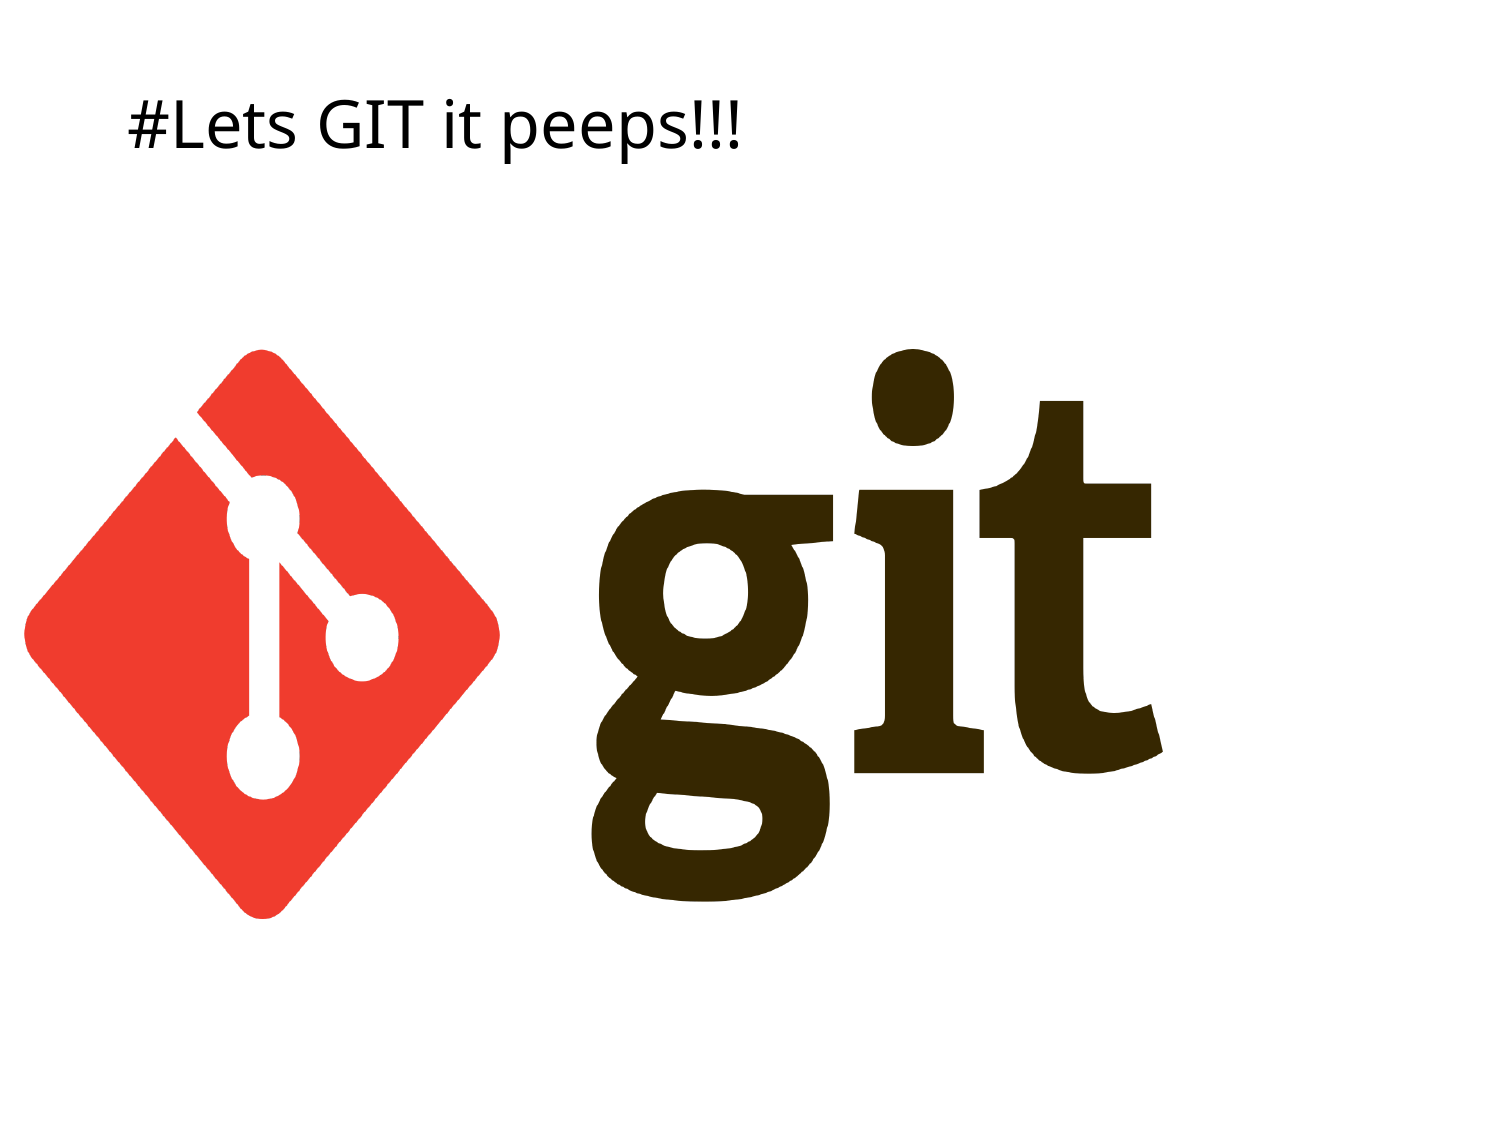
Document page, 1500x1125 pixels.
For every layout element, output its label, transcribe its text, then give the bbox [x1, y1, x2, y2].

picture [24, 349, 1163, 919]
text_box #Lets GIT it peeps!!! [112, 74, 1425, 170]
